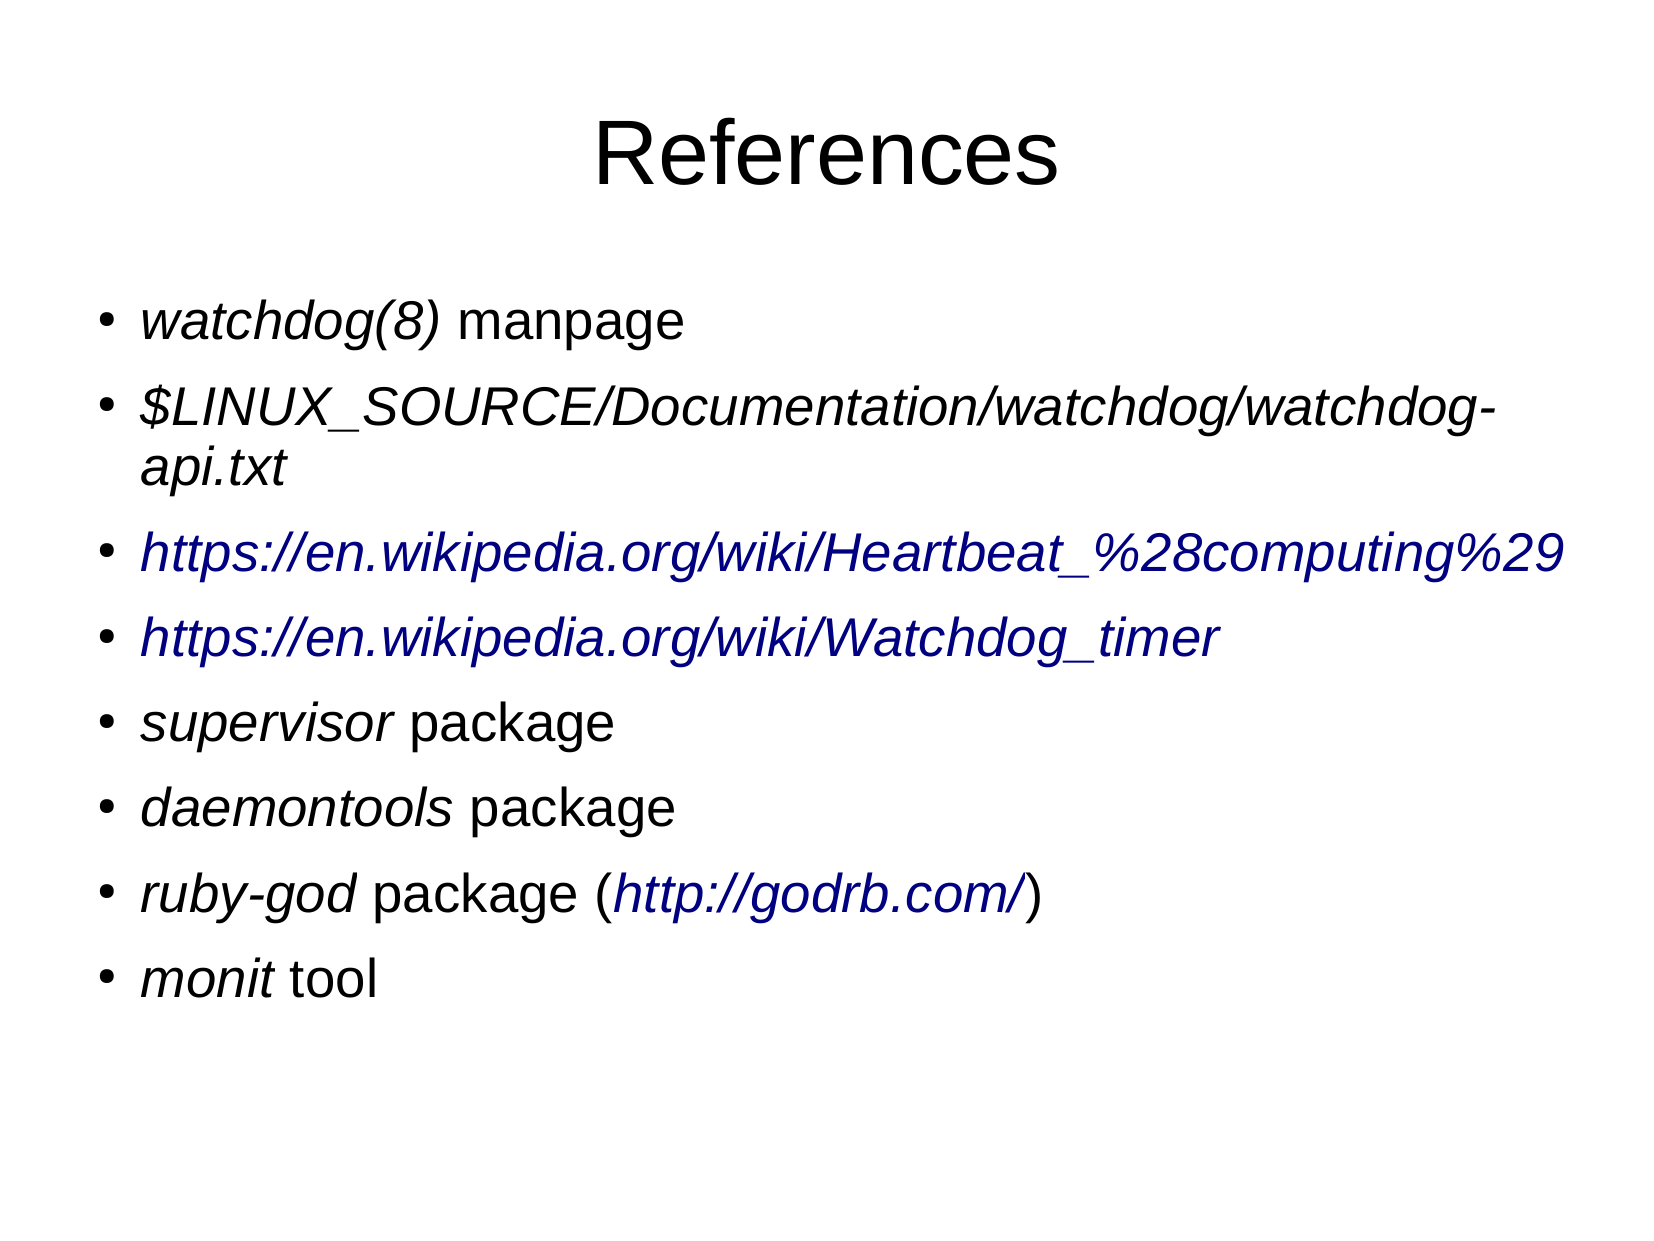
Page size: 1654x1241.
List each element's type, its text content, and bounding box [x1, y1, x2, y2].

title References [82, 49, 1571, 257]
list watchdog(8) manpage $LINUX_SOURCE/Documentation/watchdog/watchdog-api.txt https://en.wikipedia.org/wiki/Heartbeat_%28computing%29 https://en.wikipedia.org/wiki/Watchdog_timer supervisor package daemontools package ruby-god package (http://godrb.com/) monit tool [82, 290, 1571, 1010]
